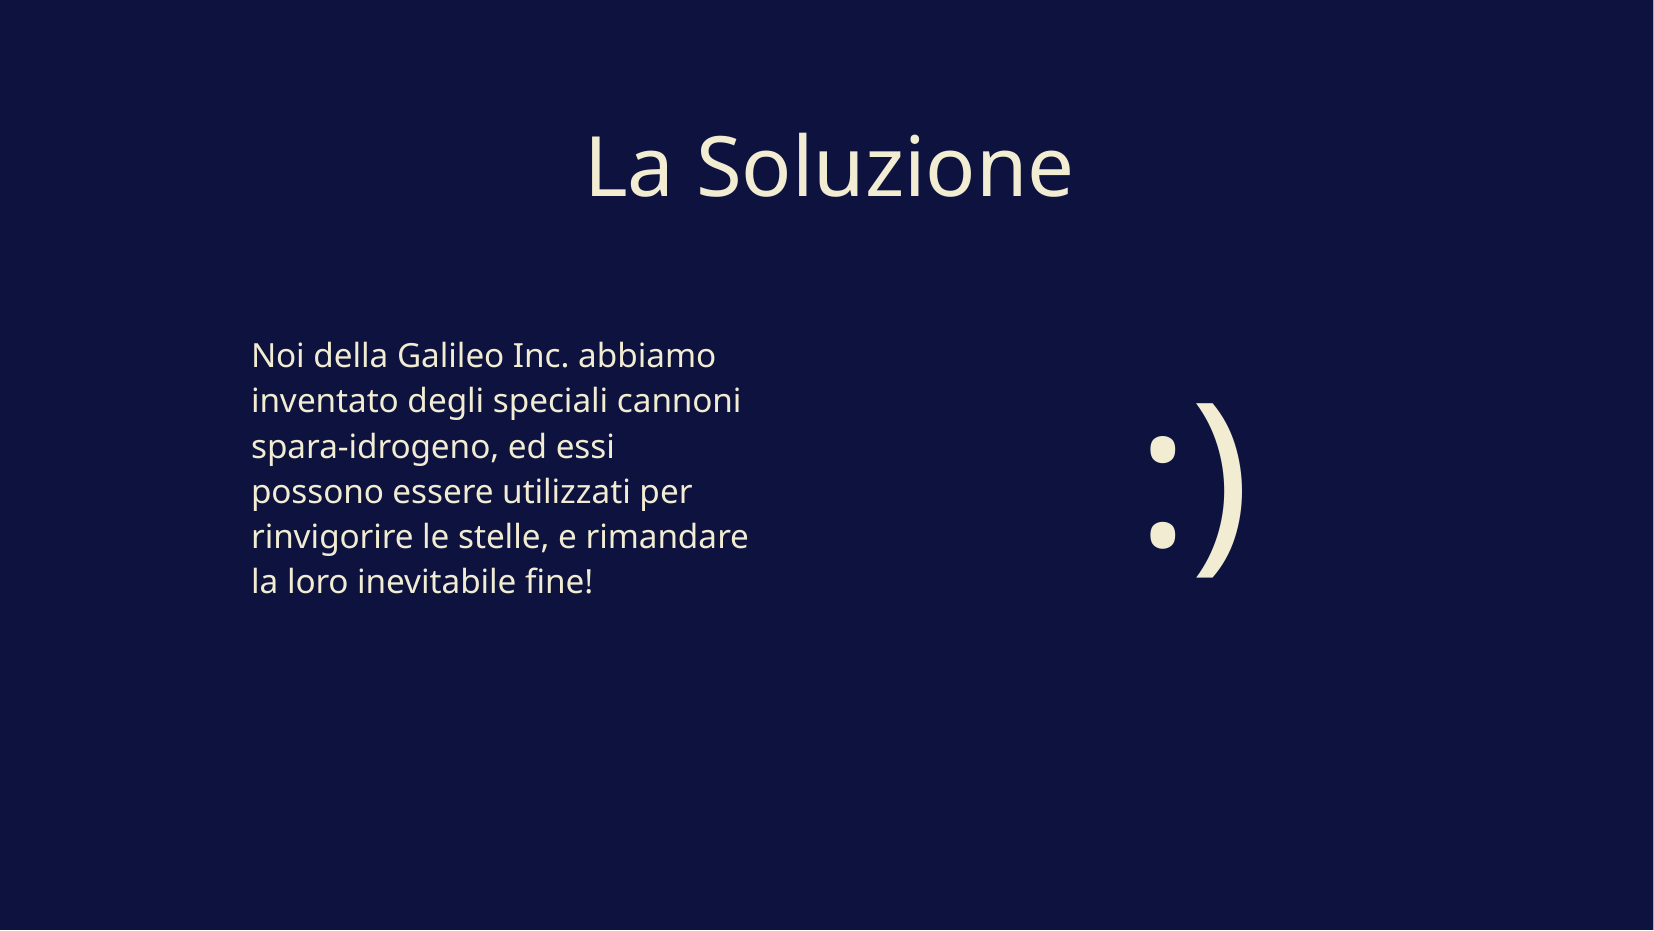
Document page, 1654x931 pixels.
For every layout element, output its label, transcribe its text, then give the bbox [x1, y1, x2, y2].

title La Soluzione [383, 0, 1300, 382]
text_box Noi della Galileo Inc. abbiamo inventato degli speciali cannoni spara-idrogeno, ed essi possono essere utilizzati per rinvigorire le stelle, e rimandare la loro inevitabile fine! [236, 324, 768, 709]
text_box :) [1122, 324, 1329, 591]
